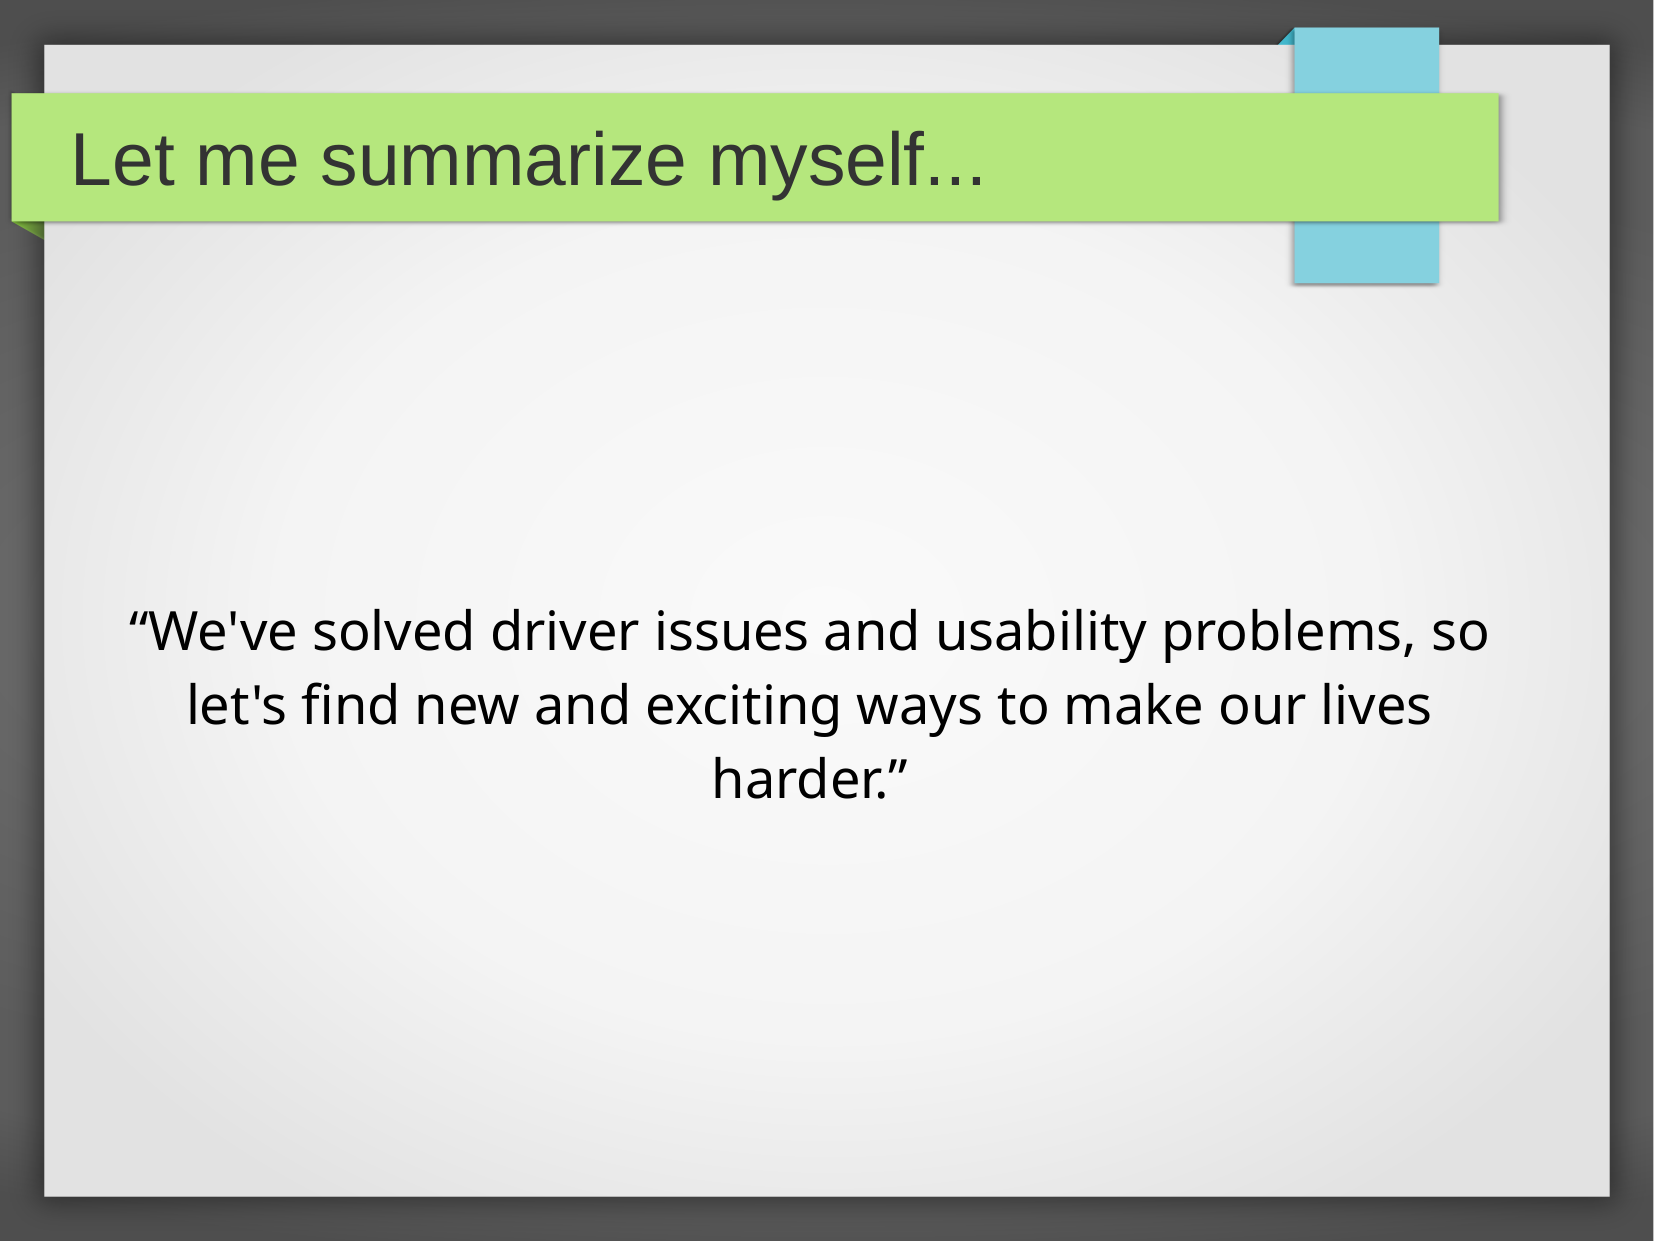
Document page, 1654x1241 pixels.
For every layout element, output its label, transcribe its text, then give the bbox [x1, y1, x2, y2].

title Let me summarize myself... [70, 106, 1229, 213]
picture [0, 0, 1654, 1241]
subtitle “We've solved driver issues and usability problems, so let's find new and exciting ways to make our lives harder.” [82, 343, 1538, 1063]
